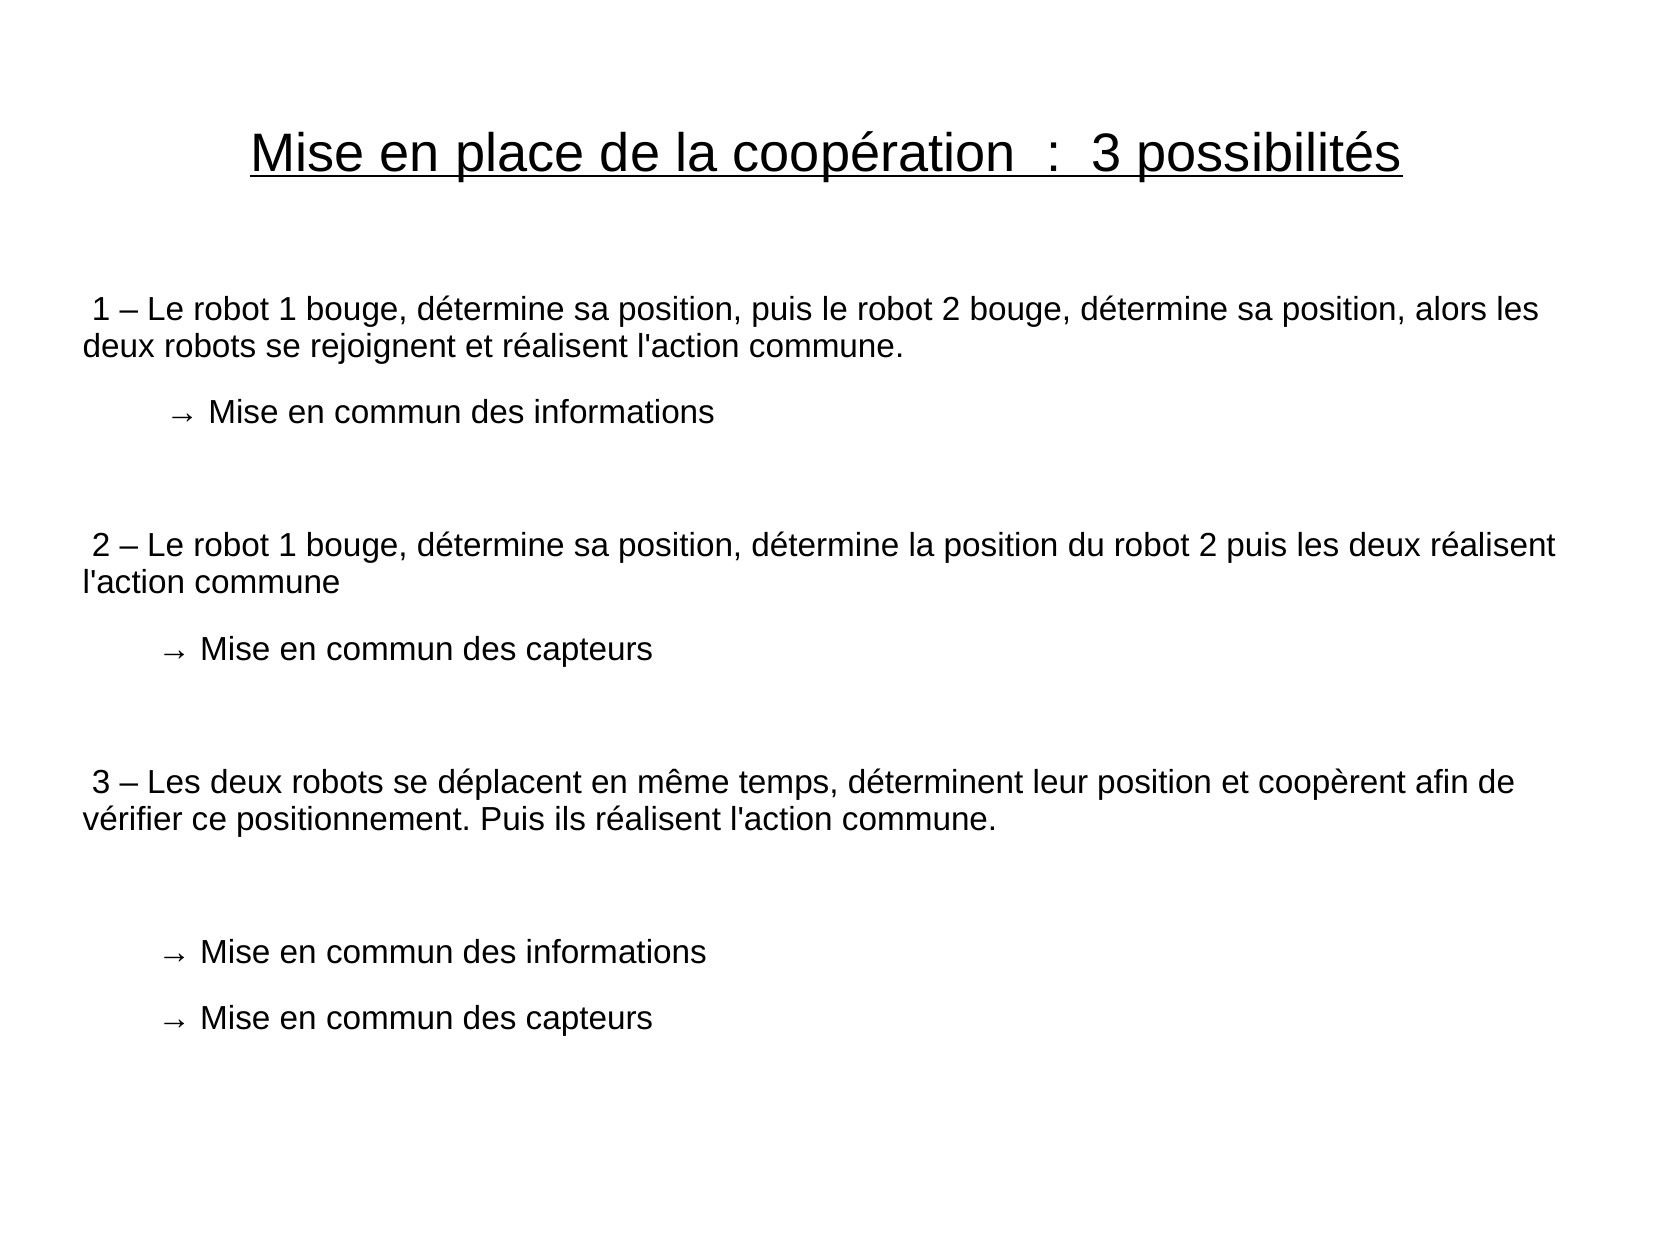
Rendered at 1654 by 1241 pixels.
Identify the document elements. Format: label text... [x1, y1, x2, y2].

title Mise en place de la coopération : 3 possibilités [82, 49, 1571, 257]
list 1 – Le robot 1 bouge, détermine sa position, puis le robot 2 bouge, détermine sa position, alors les deux robots se rejoignent et réalisent l'action commune. → Mise en commun des informations 2 – Le robot 1 bouge, détermine sa position, détermine la position du robot 2 puis les deux réalisent l'action commune → Mise en commun des capteurs 3 – Les deux robots se déplacent en même temps, déterminent leur position et coopèrent afin de vérifier ce positionnement. Puis ils réalisent l'action commune. → Mise en commun des informations → Mise en commun des capteurs [82, 290, 1571, 1109]
